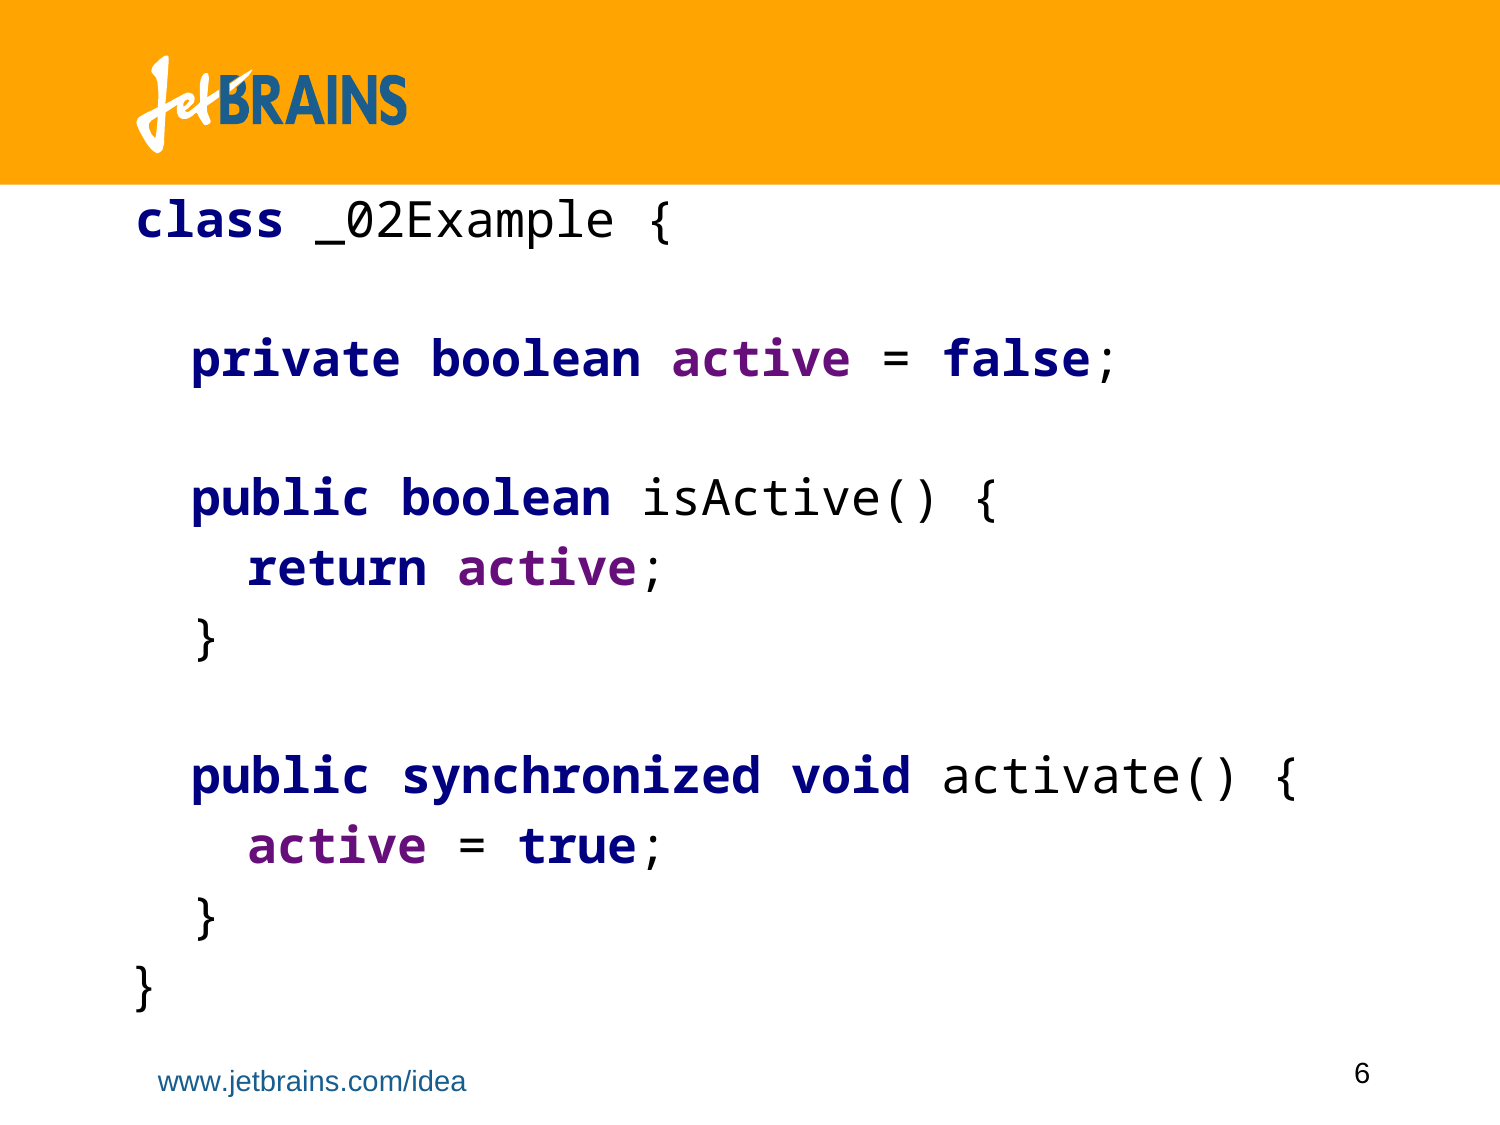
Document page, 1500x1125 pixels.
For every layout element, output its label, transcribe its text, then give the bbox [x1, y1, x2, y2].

subtitle class _02Example { private boolean active = false; public boolean isActive() { return active; } public synchronized void activate() { active = true; } } [135, 194, 1377, 1069]
